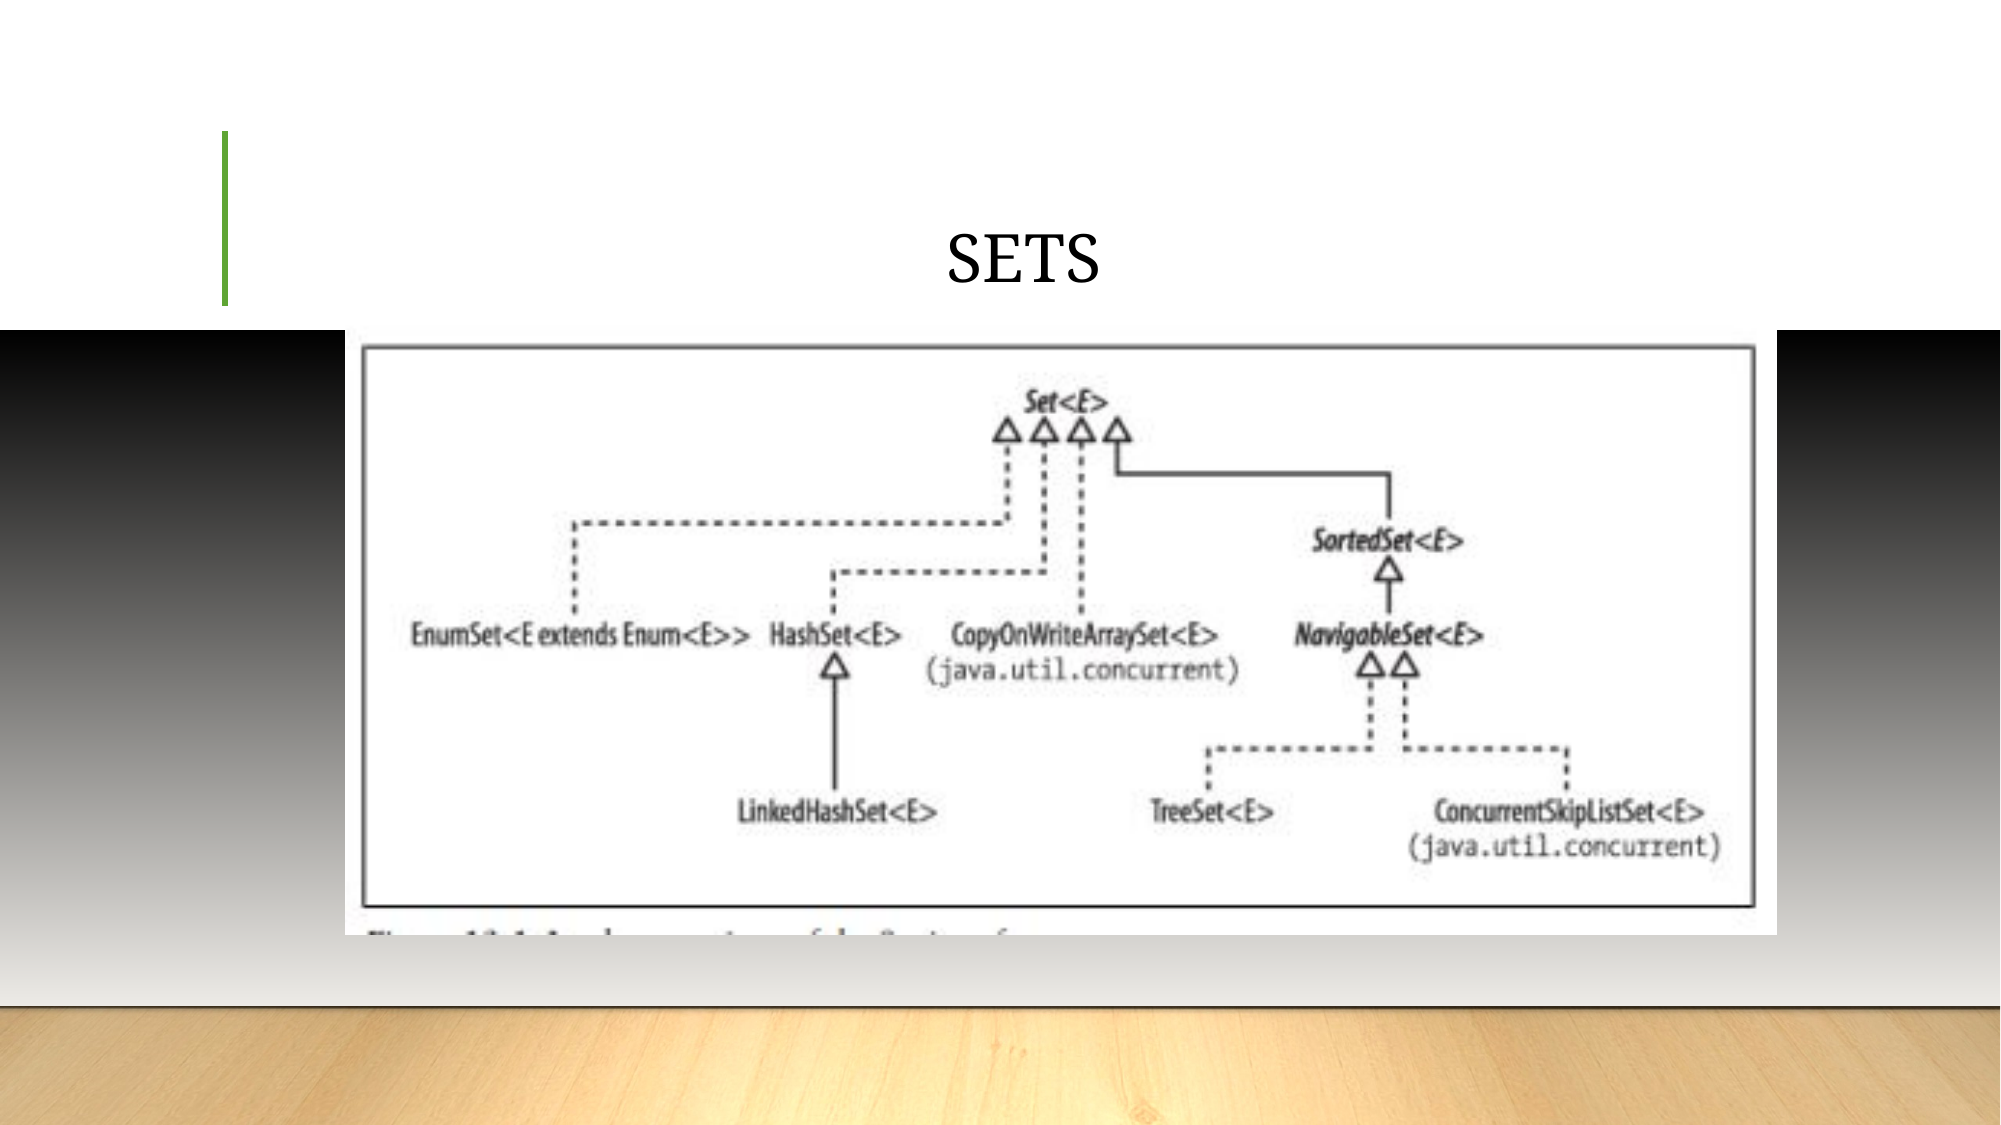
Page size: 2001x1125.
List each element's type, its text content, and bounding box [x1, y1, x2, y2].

picture [345, 304, 1777, 935]
title SETS [251, 131, 1814, 305]
